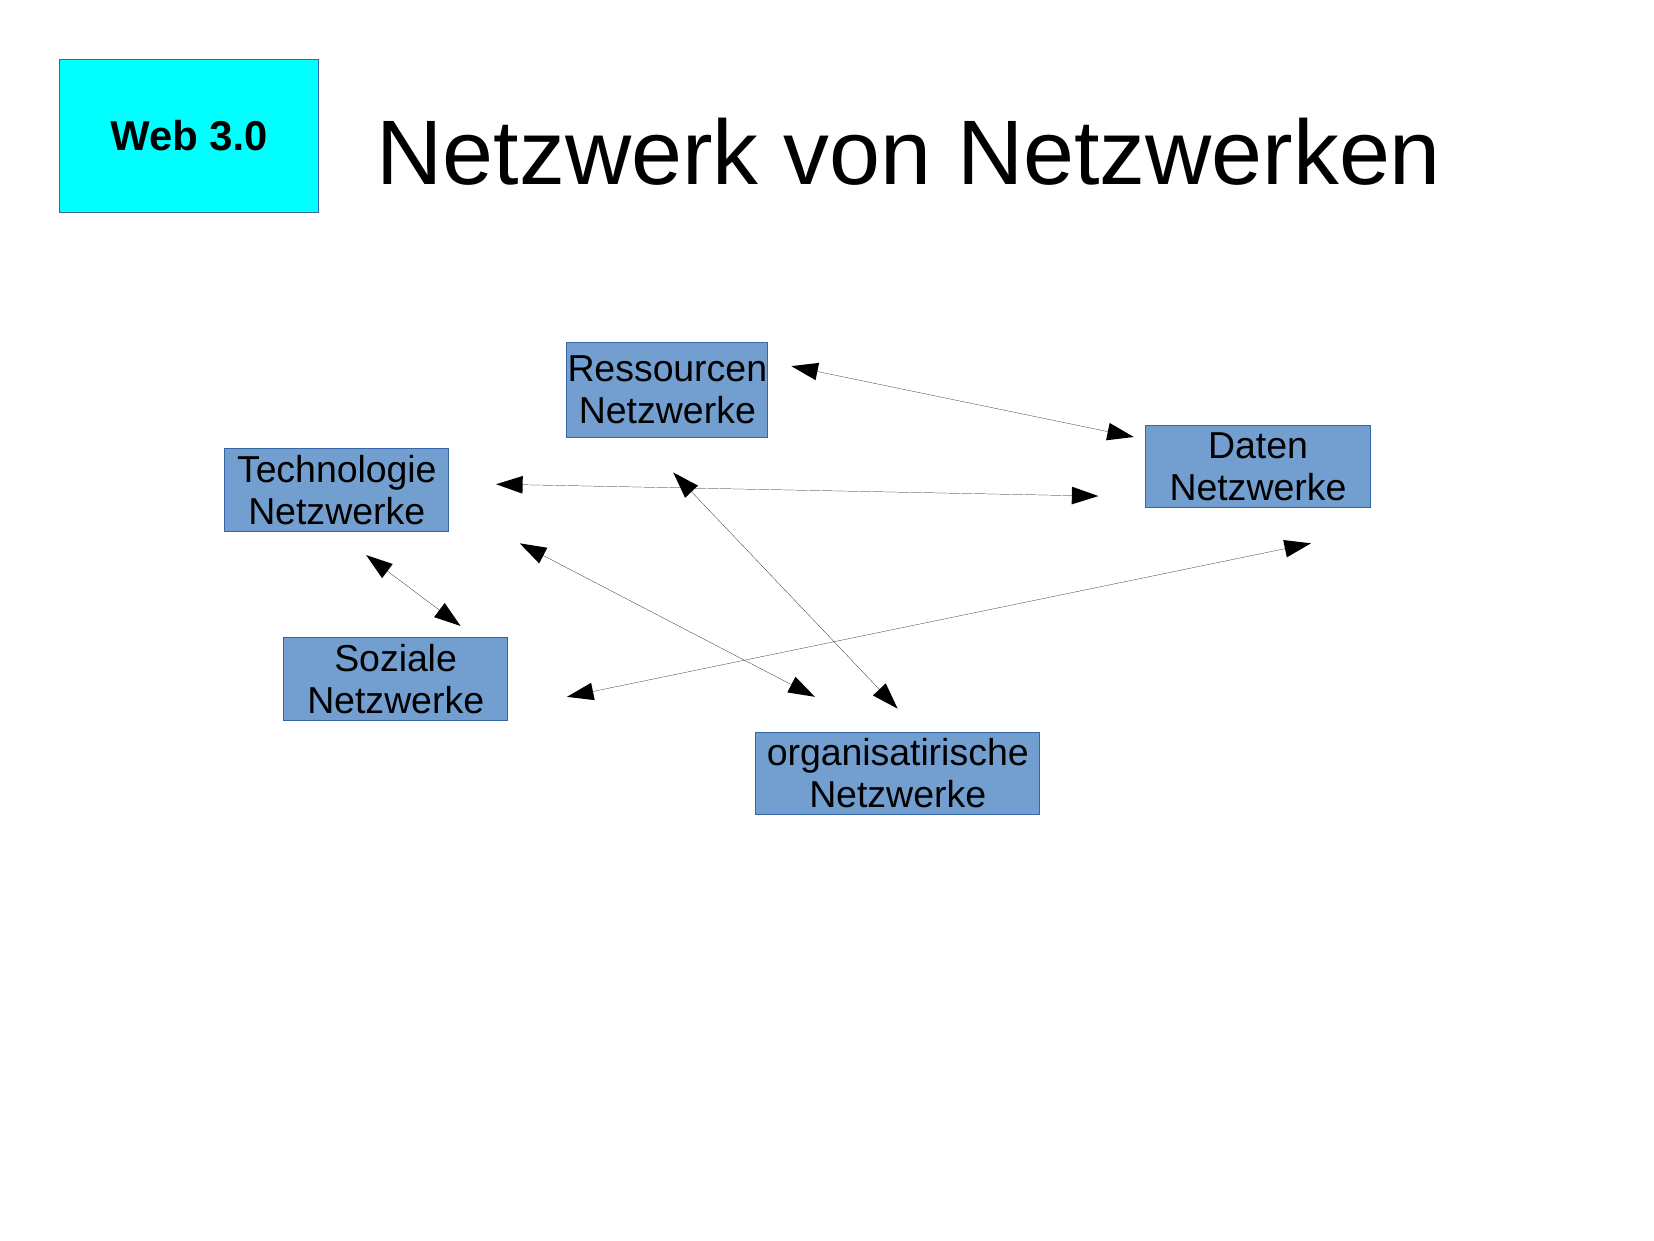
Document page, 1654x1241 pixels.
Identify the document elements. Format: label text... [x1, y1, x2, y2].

text_box Ressourcen Netzwerke [566, 342, 768, 438]
text_box Daten Netzwerke [1145, 425, 1371, 508]
text_box organisatirische Netzwerke [755, 732, 1040, 815]
text_box Soziale Netzwerke [283, 637, 508, 721]
text_box Web 3.0 [59, 59, 319, 213]
title Netzwerk von Netzwerken [165, 49, 1654, 257]
text_box Technologie Netzwerke [224, 448, 449, 532]
